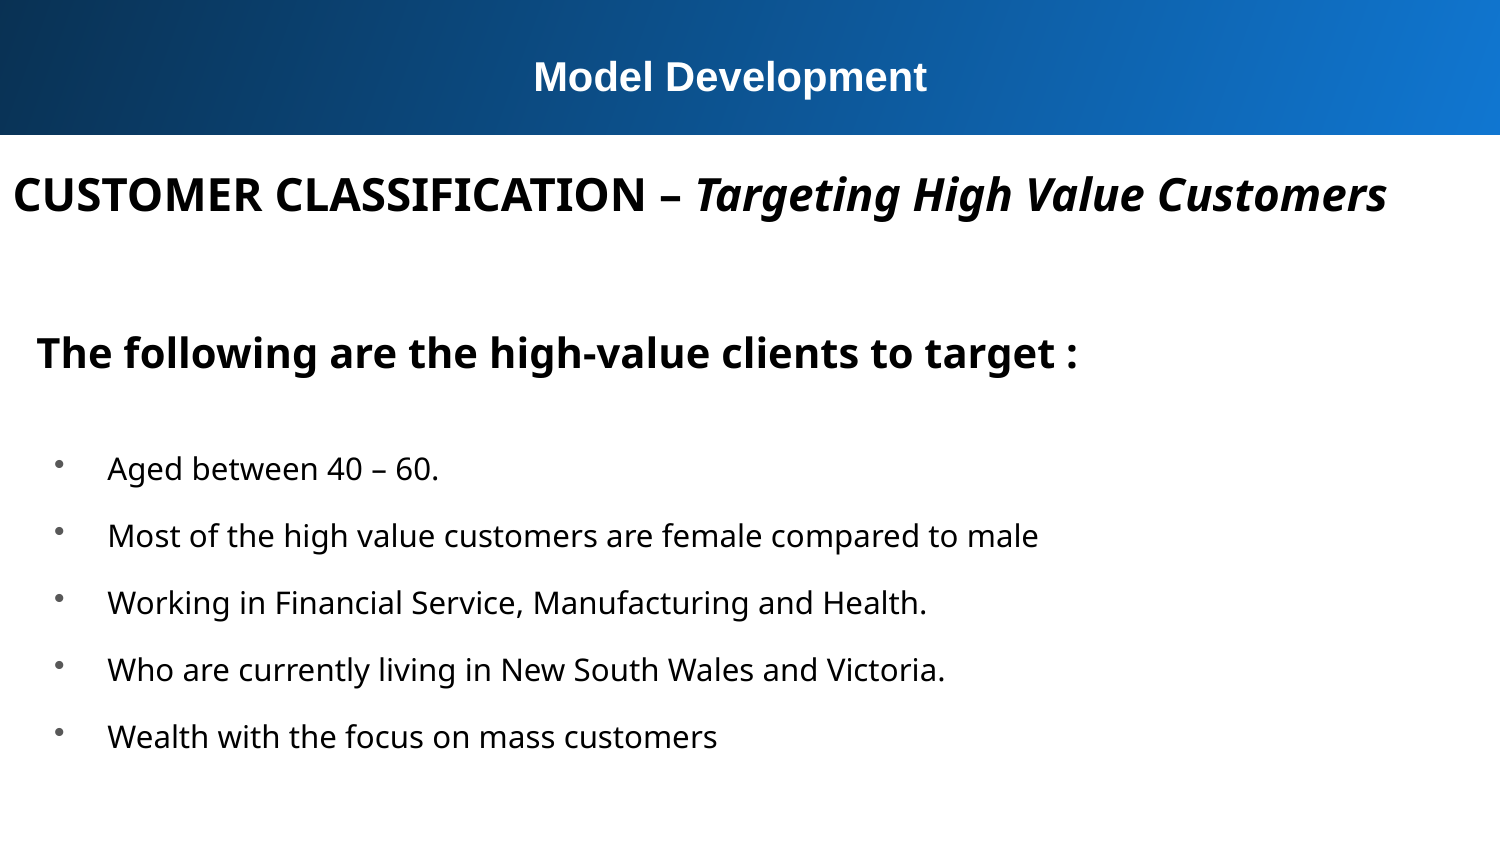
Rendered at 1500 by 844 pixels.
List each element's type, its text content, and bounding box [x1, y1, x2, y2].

text_box CUSTOMER CLASSIFICATION – Targeting High Value Customers [0, 87, 1498, 226]
text_box Model Development [33, 34, 1439, 87]
list The following are the high-value clients to target : Aged between 40 – 60. Most of the high value customers are female compared to male Working in Financial Service, Manufacturing and Health. Who are currently living in New South Wales and Victoria. Wealth with the focus on mass customers [21, 254, 1483, 824]
text_box [0, 0, 1500, 135]
